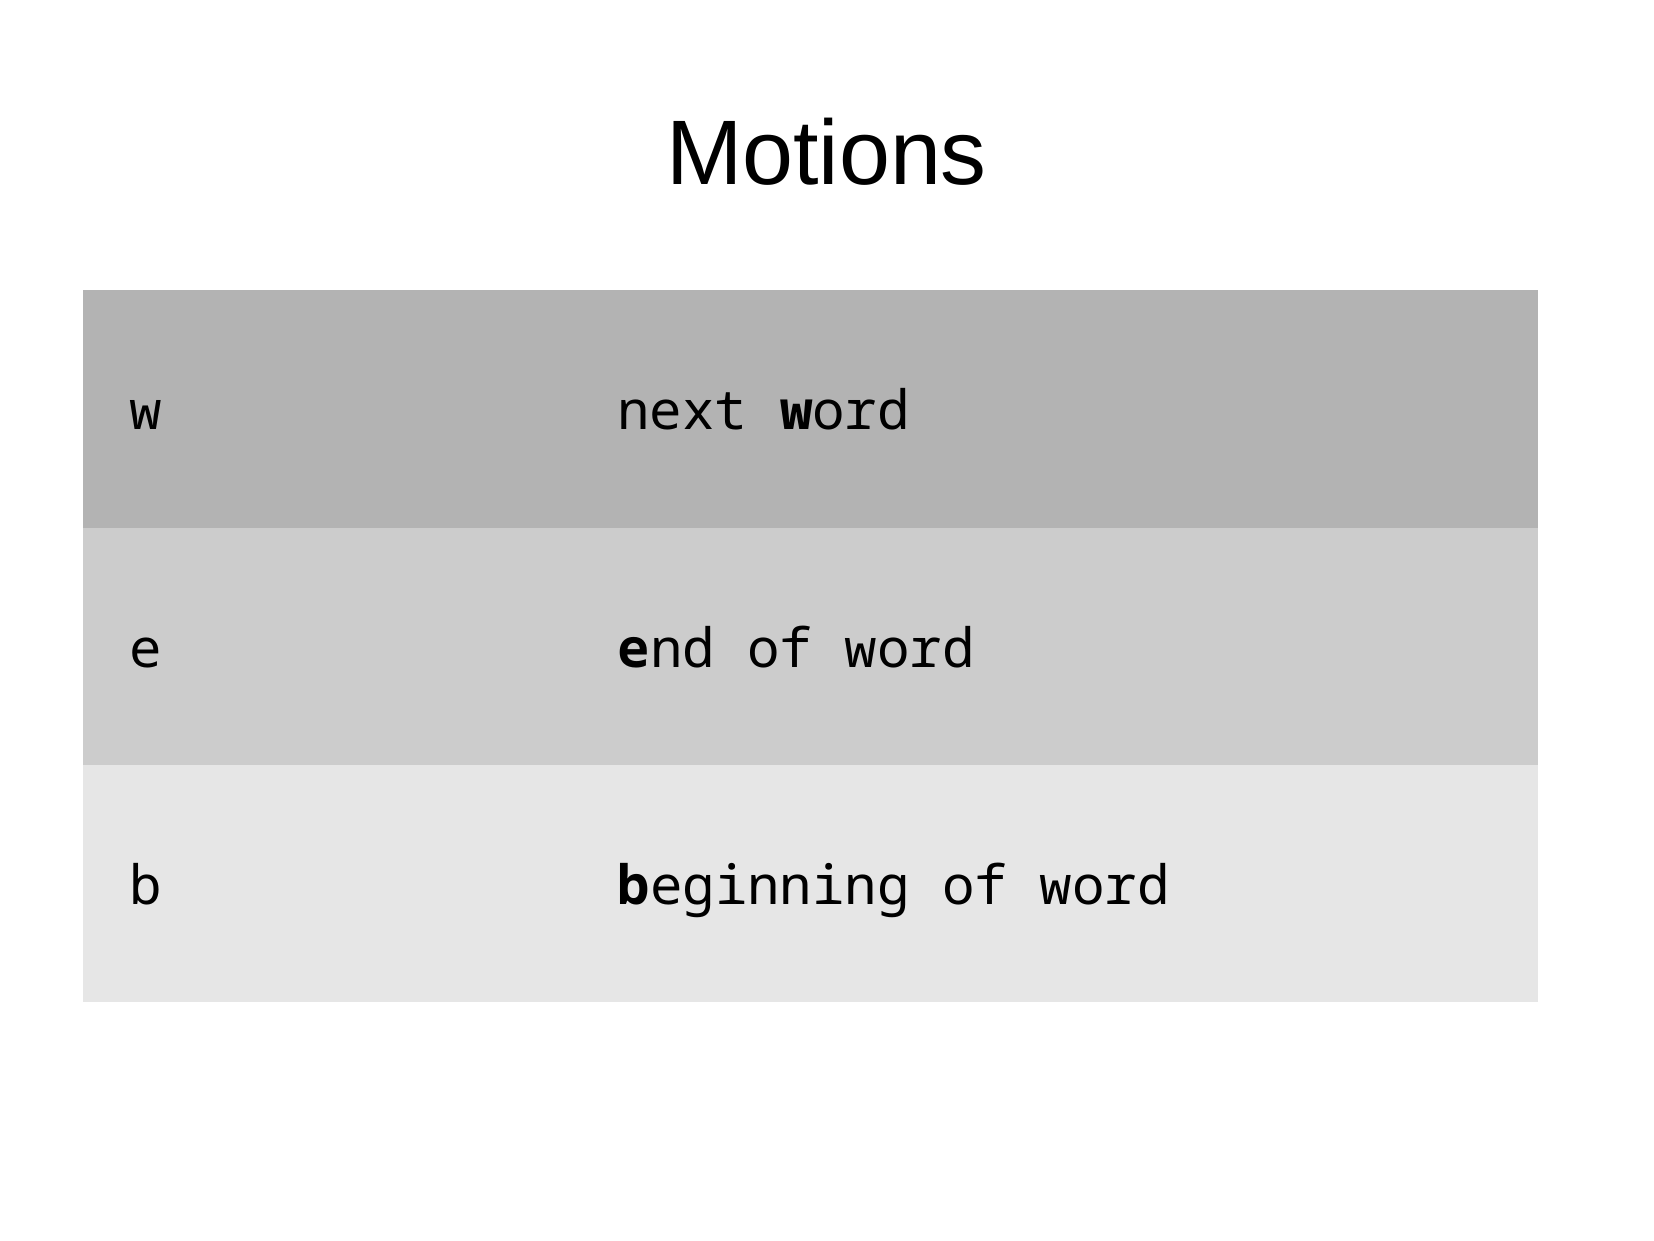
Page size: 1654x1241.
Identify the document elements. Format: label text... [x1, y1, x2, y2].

table_header w next word [83, 290, 1538, 528]
table_cell b beginning of word [83, 765, 1538, 1002]
title Motions [82, 49, 1571, 257]
table_cell e end of word [83, 528, 1538, 765]
